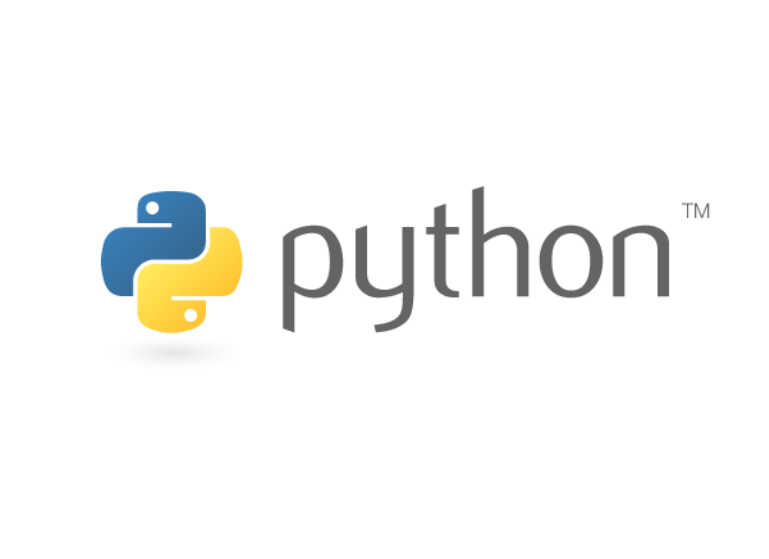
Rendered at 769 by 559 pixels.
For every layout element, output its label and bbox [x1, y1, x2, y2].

picture [0, 149, 769, 410]
